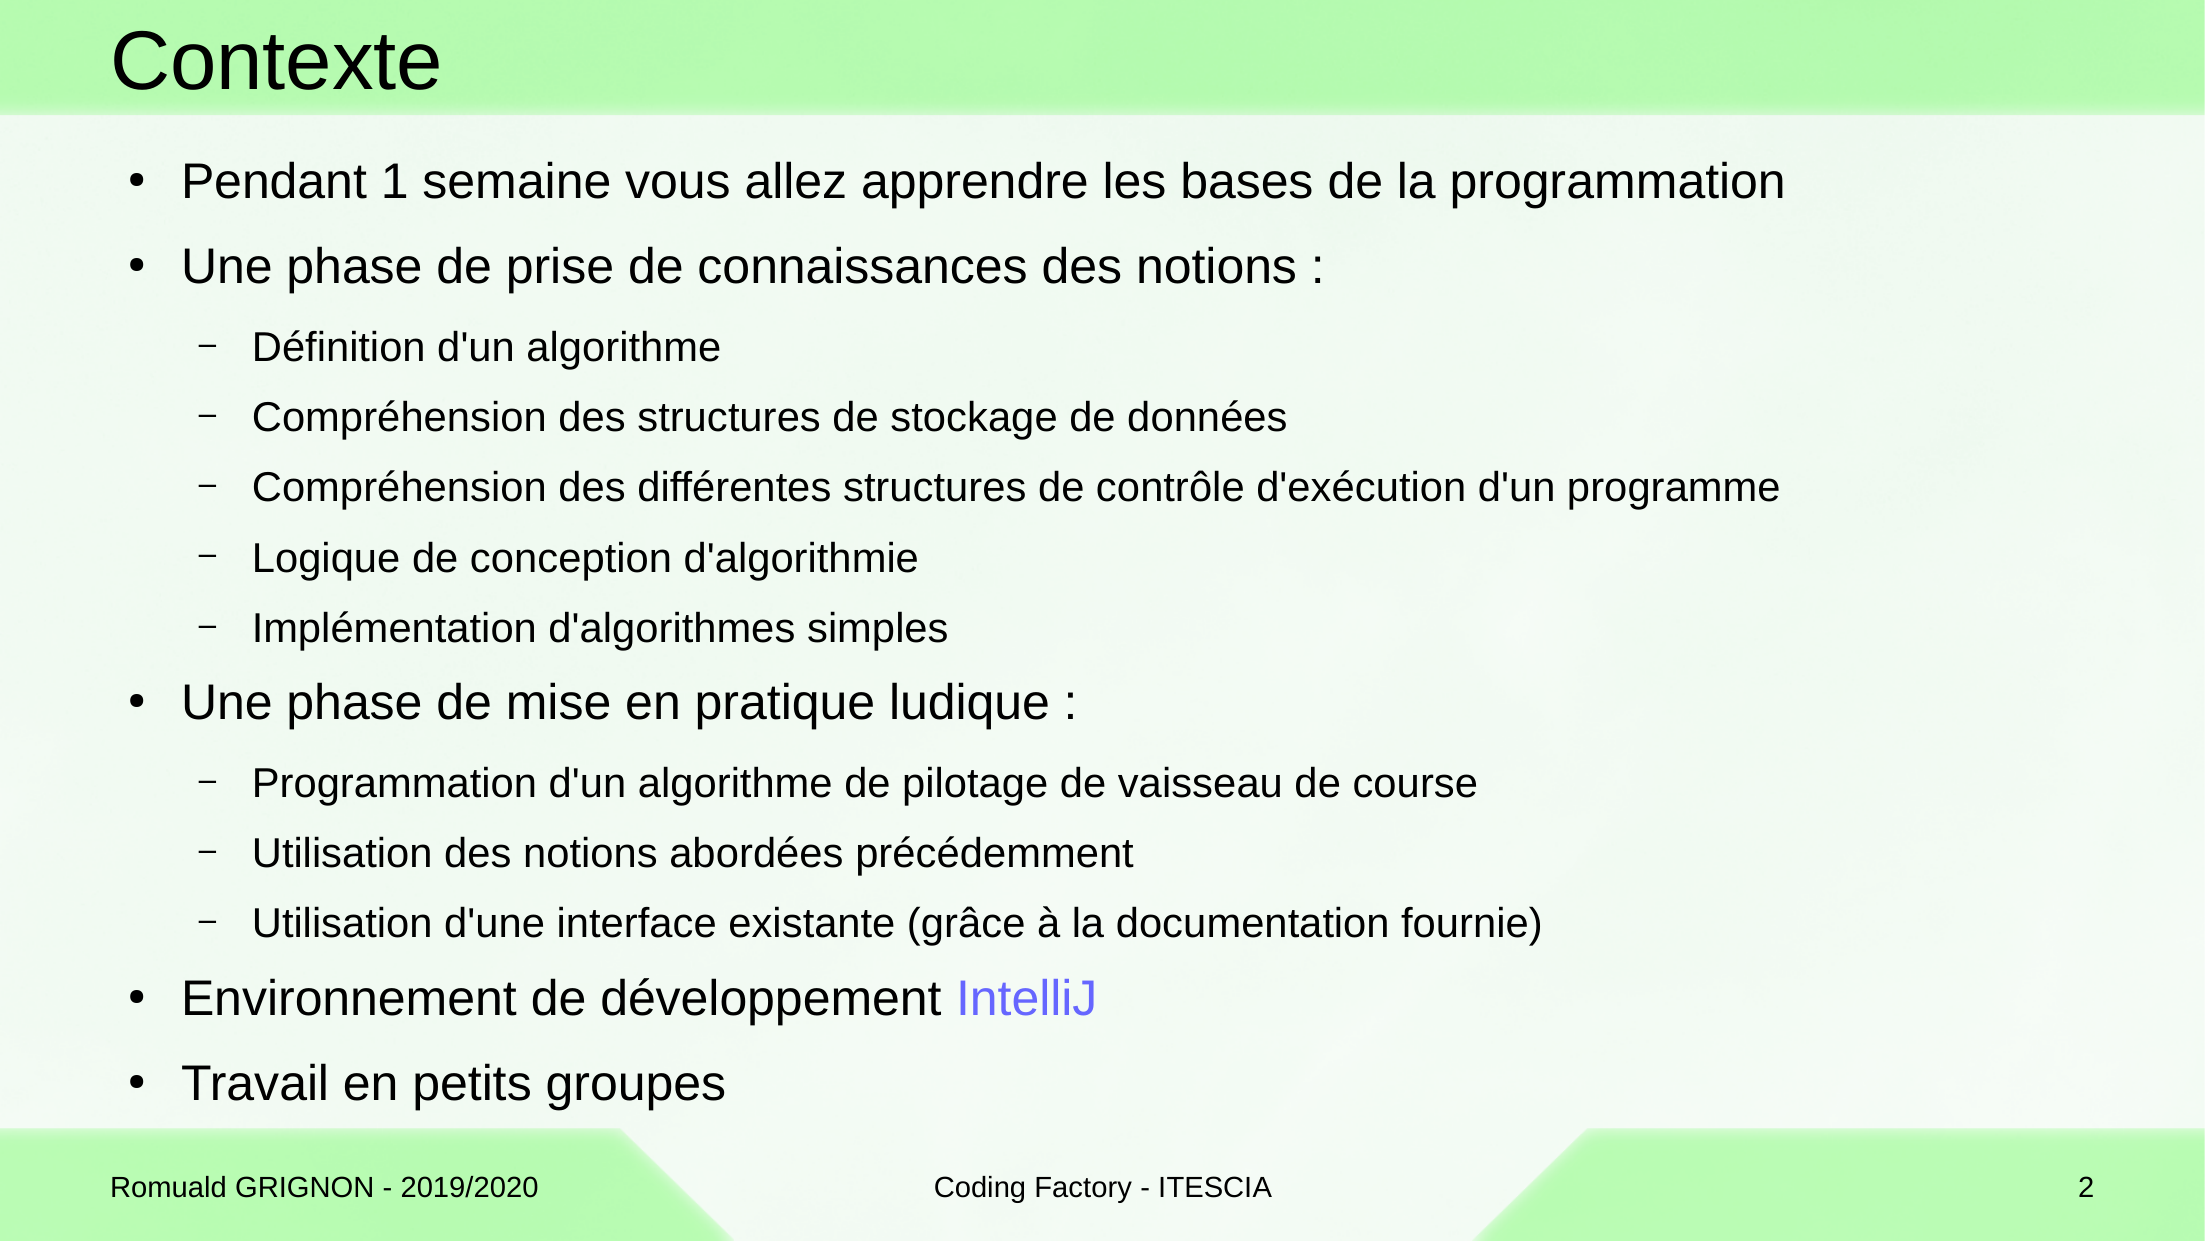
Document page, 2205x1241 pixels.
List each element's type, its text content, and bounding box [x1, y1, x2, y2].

title Contexte [110, 49, 2095, 224]
list Pendant 1 semaine vous allez apprendre les bases de la programmation Une phase de prise de connaissances des notions : Définition d'un algorithme Compréhension des structures de stockage de données Compréhension des différentes structures de contrôle d'exécution d'un programme Logique de conception d'algorithmie Implémentation d'algorithmes simples Une phase de mise en pratique ludique : Programmation d'un algorithme de pilotage de vaisseau de course Utilisation des notions abordées précédemment Utilisation d'une interface existante (grâce à la documentation fournie) Environnement de développement IntelliJ Travail en petits groupes [110, 224, 2095, 1114]
picture [0, 0, 2205, 1241]
